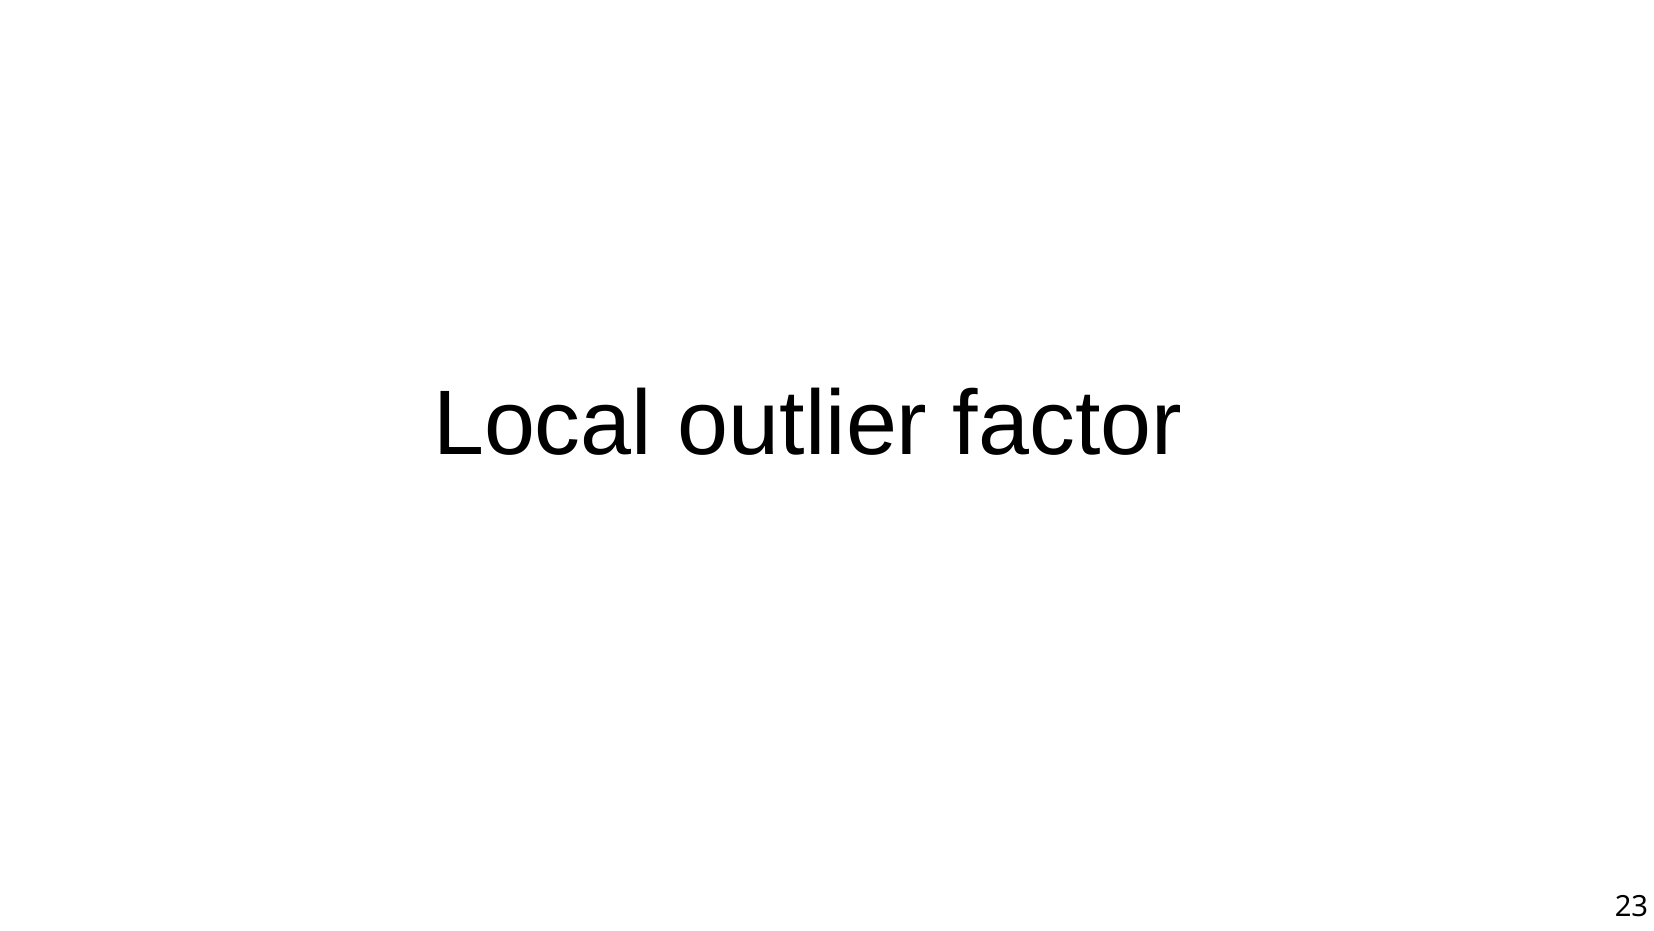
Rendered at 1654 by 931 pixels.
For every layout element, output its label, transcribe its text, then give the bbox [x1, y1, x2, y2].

title Local outlier factor [64, 345, 1553, 501]
